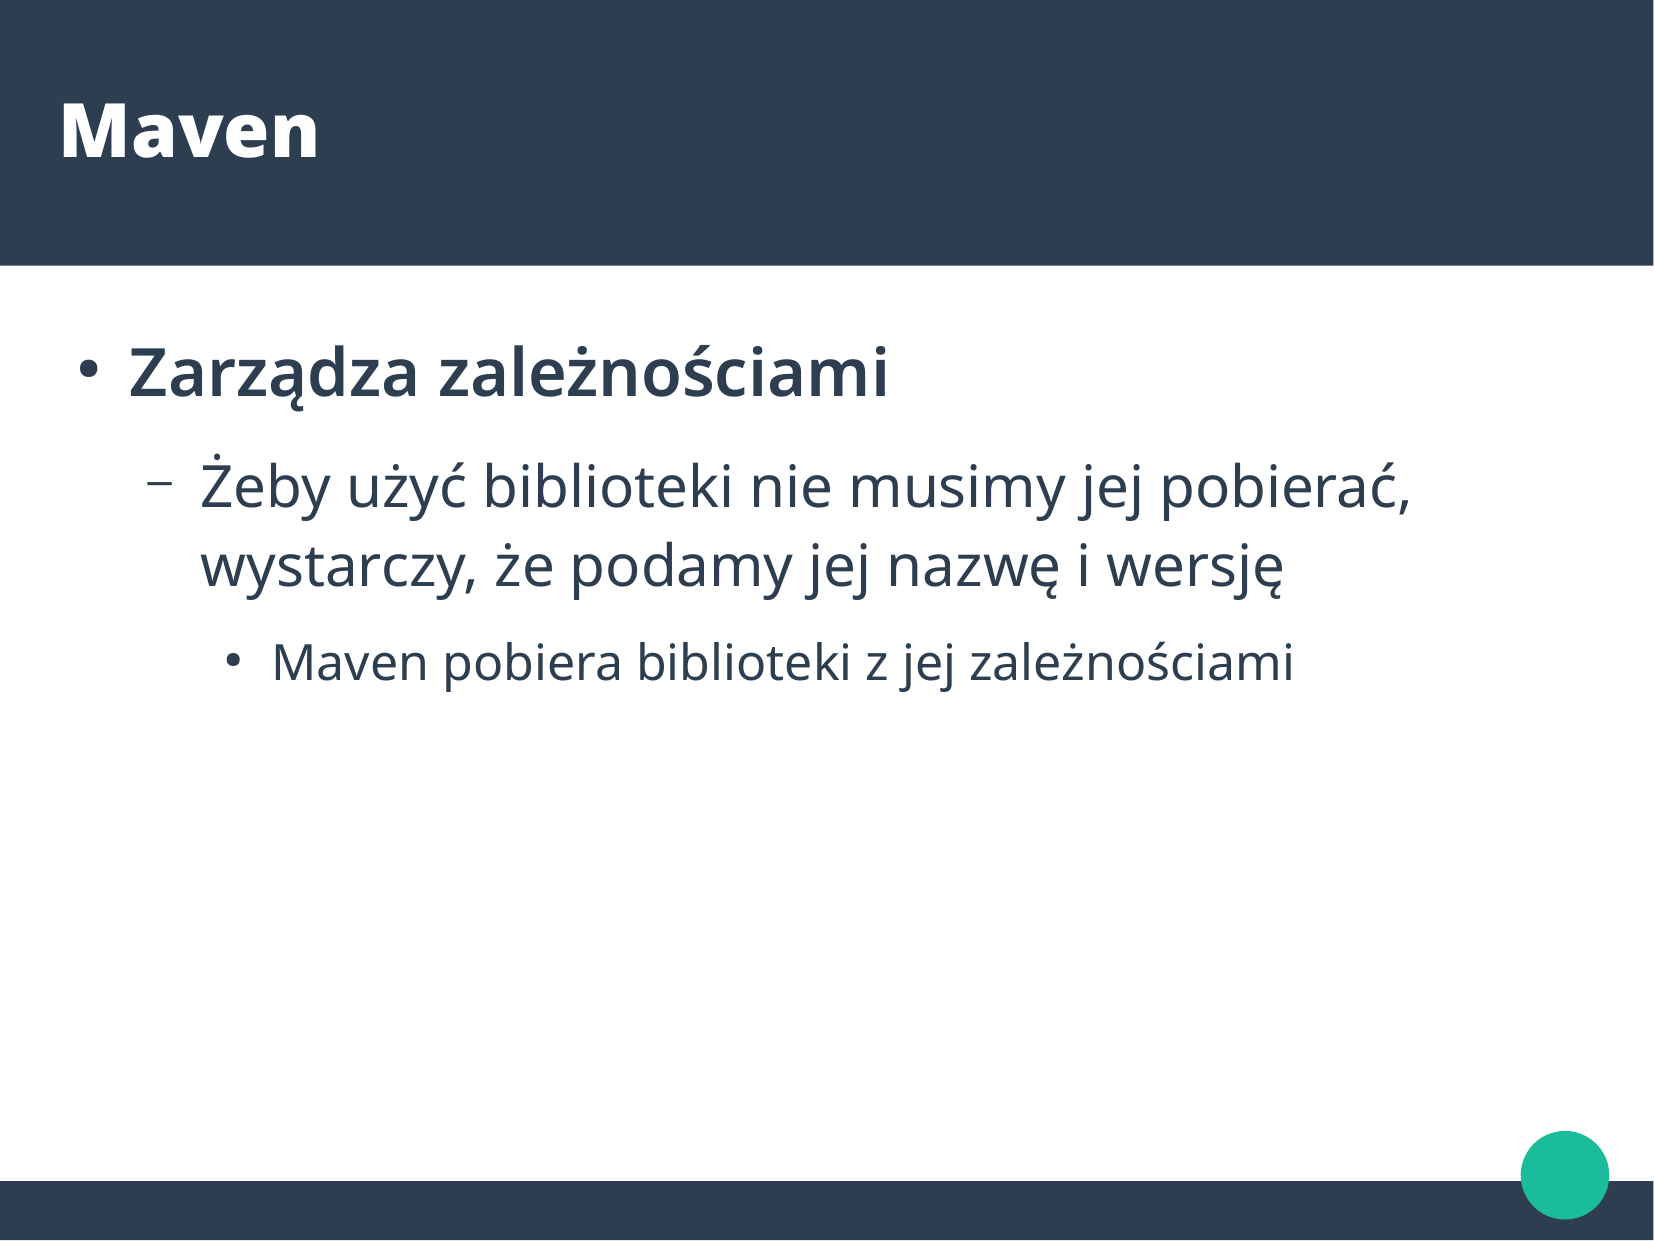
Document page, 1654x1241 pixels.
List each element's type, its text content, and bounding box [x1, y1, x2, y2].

title Maven [59, 49, 1595, 207]
list Zarządza zależnościami Żeby użyć biblioteki nie musimy jej pobierać, wystarczy, że podamy jej nazwę i wersję Maven pobiera biblioteki z jej zależnościami [59, 324, 1595, 1152]
